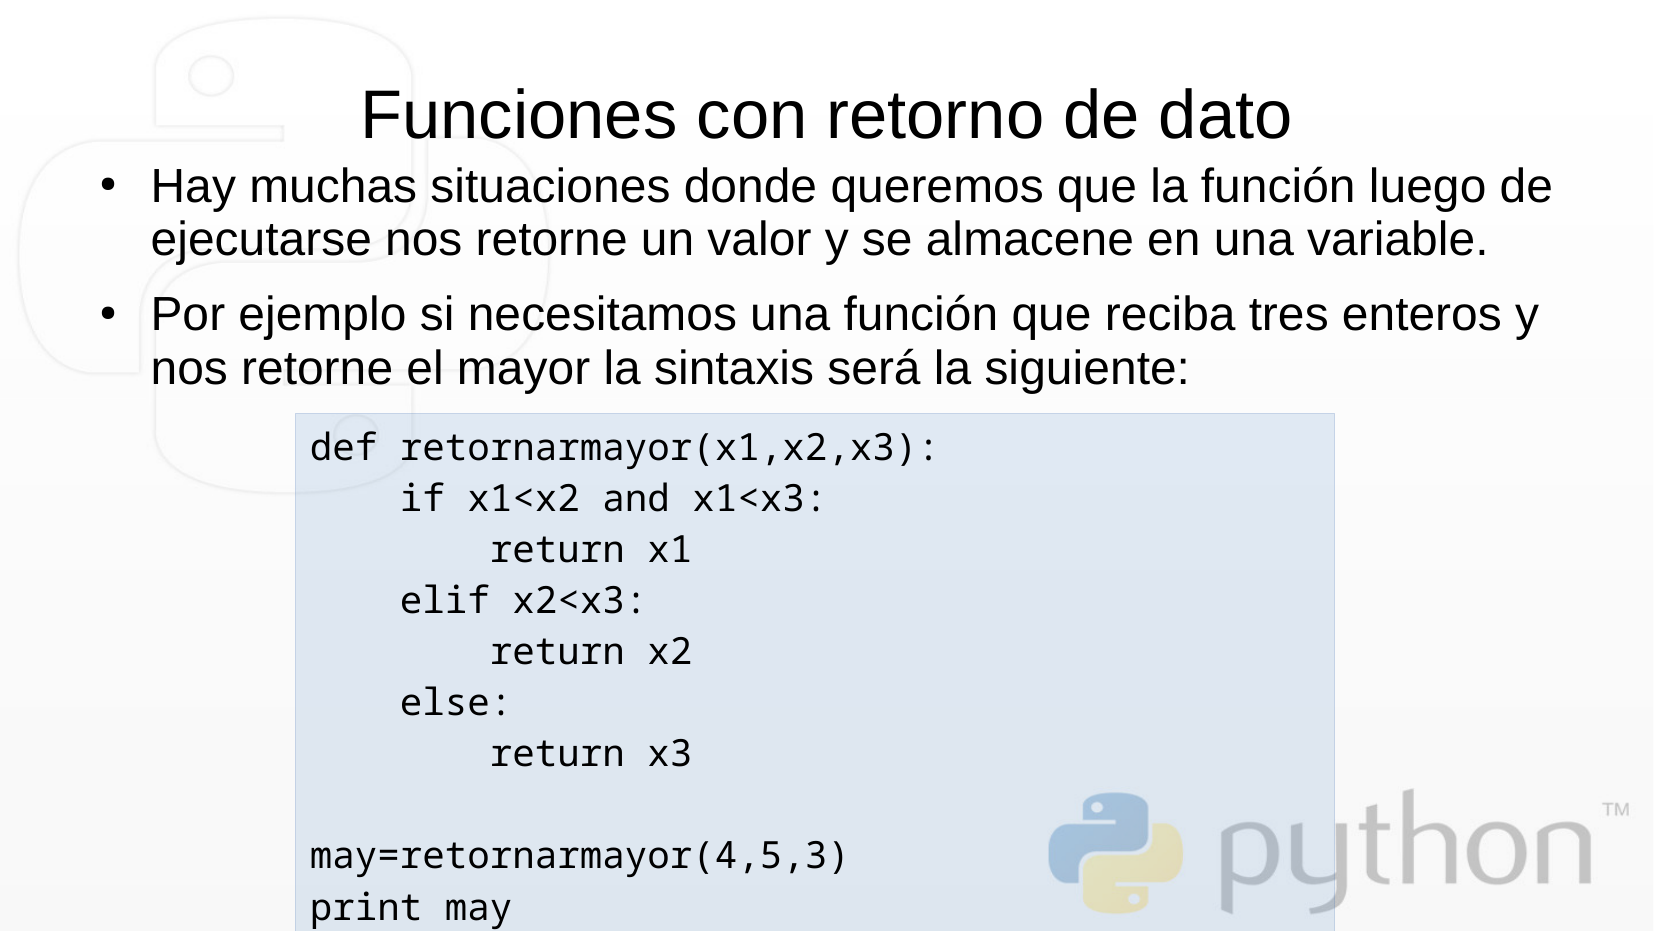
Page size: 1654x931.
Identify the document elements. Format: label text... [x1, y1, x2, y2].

picture [0, 0, 1654, 931]
list Hay muchas situaciones donde queremos que la función luego de ejecutarse nos retorne un valor y se almacene en una variable. Por ejemplo si necesitamos una función que reciba tres enteros y nos retorne el mayor la sintaxis será la siguiente: [82, 158, 1571, 414]
text_box def retornarmayor(x1,x2,x3): if x1<x2 and x1<x3: return x1 elif x2<x3: return x2 else: return x3 may=retornarmayor(4,5,3) print may [295, 413, 1335, 931]
title Funciones con retorno de dato [82, 37, 1571, 158]
